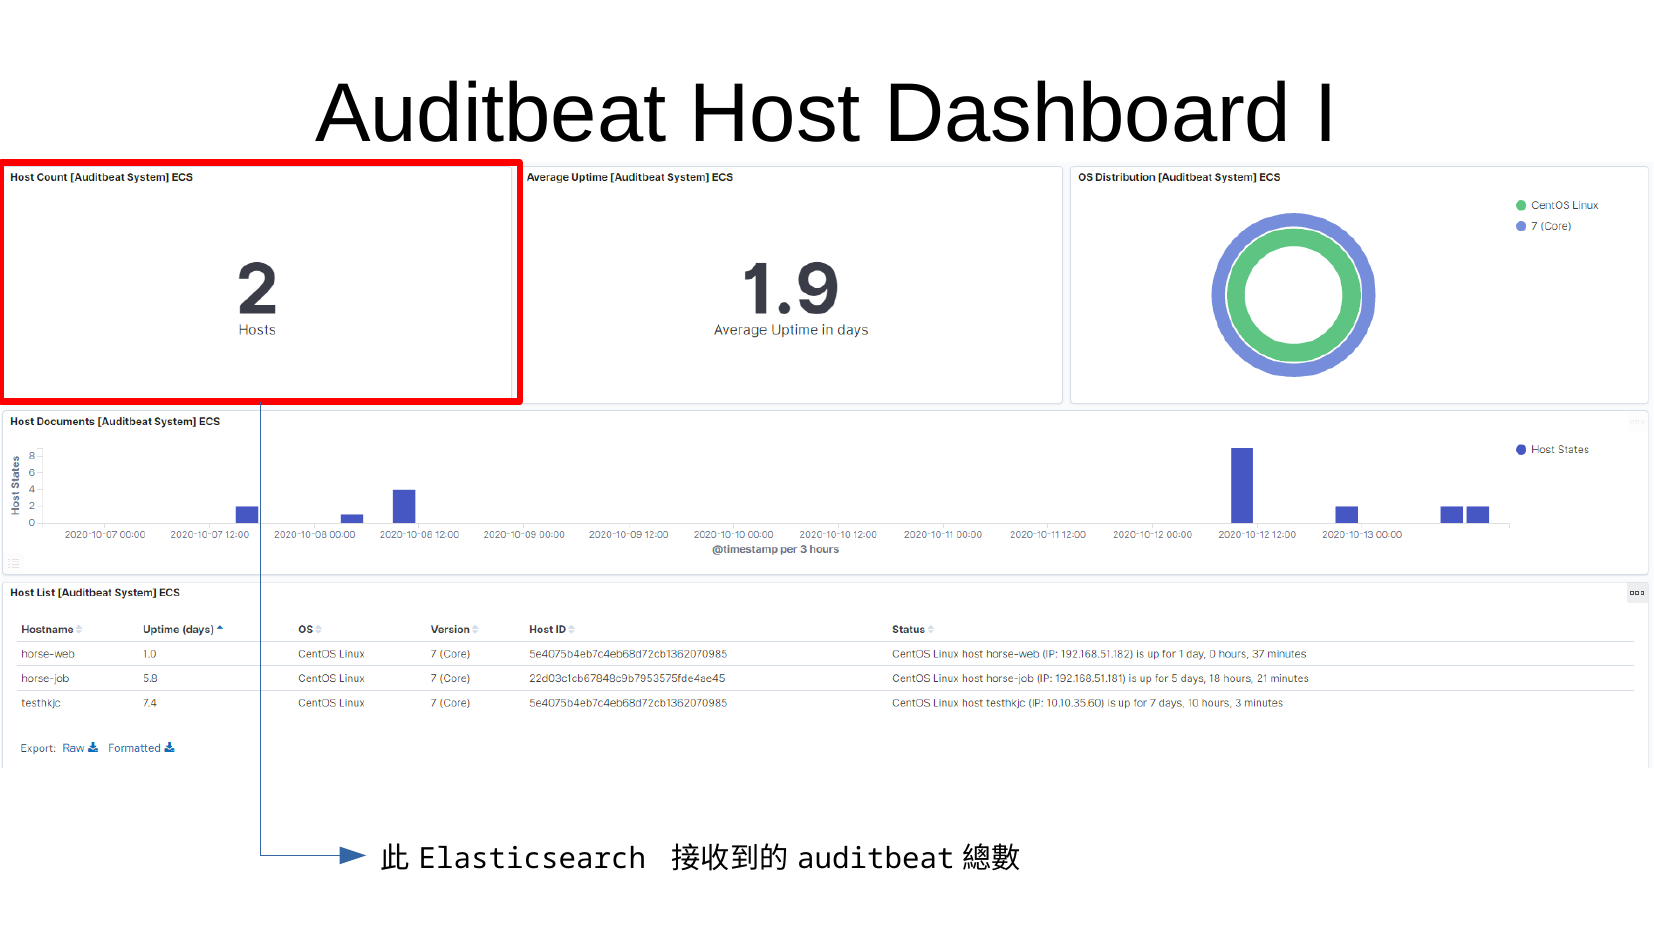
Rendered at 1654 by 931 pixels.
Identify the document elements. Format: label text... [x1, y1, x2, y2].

text_box 此Elasticsearch 接收到的auditbeat總數 [366, 826, 1146, 877]
picture [1, 405, 260, 768]
picture [4, 166, 517, 398]
text_box Auditbeat Host Dashboard I [47, 59, 1607, 162]
picture [261, 162, 1654, 768]
